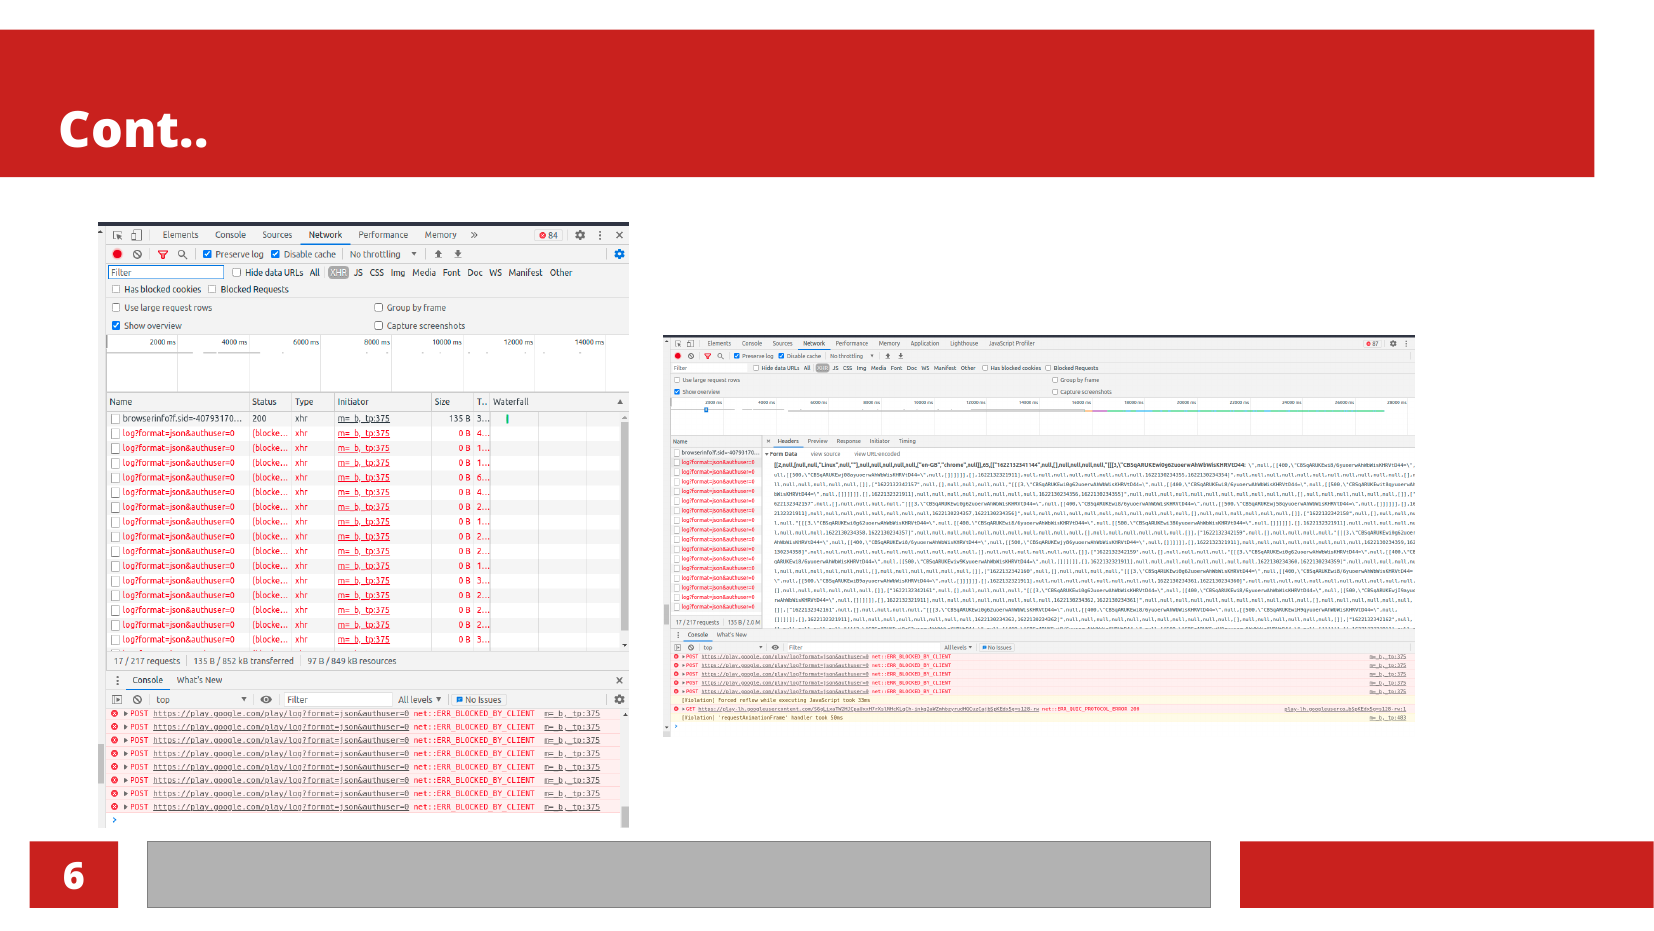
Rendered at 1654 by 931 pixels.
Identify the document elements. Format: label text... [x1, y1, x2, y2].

picture [663, 335, 1415, 737]
title Cont.. [59, 44, 1595, 163]
picture [98, 222, 629, 828]
